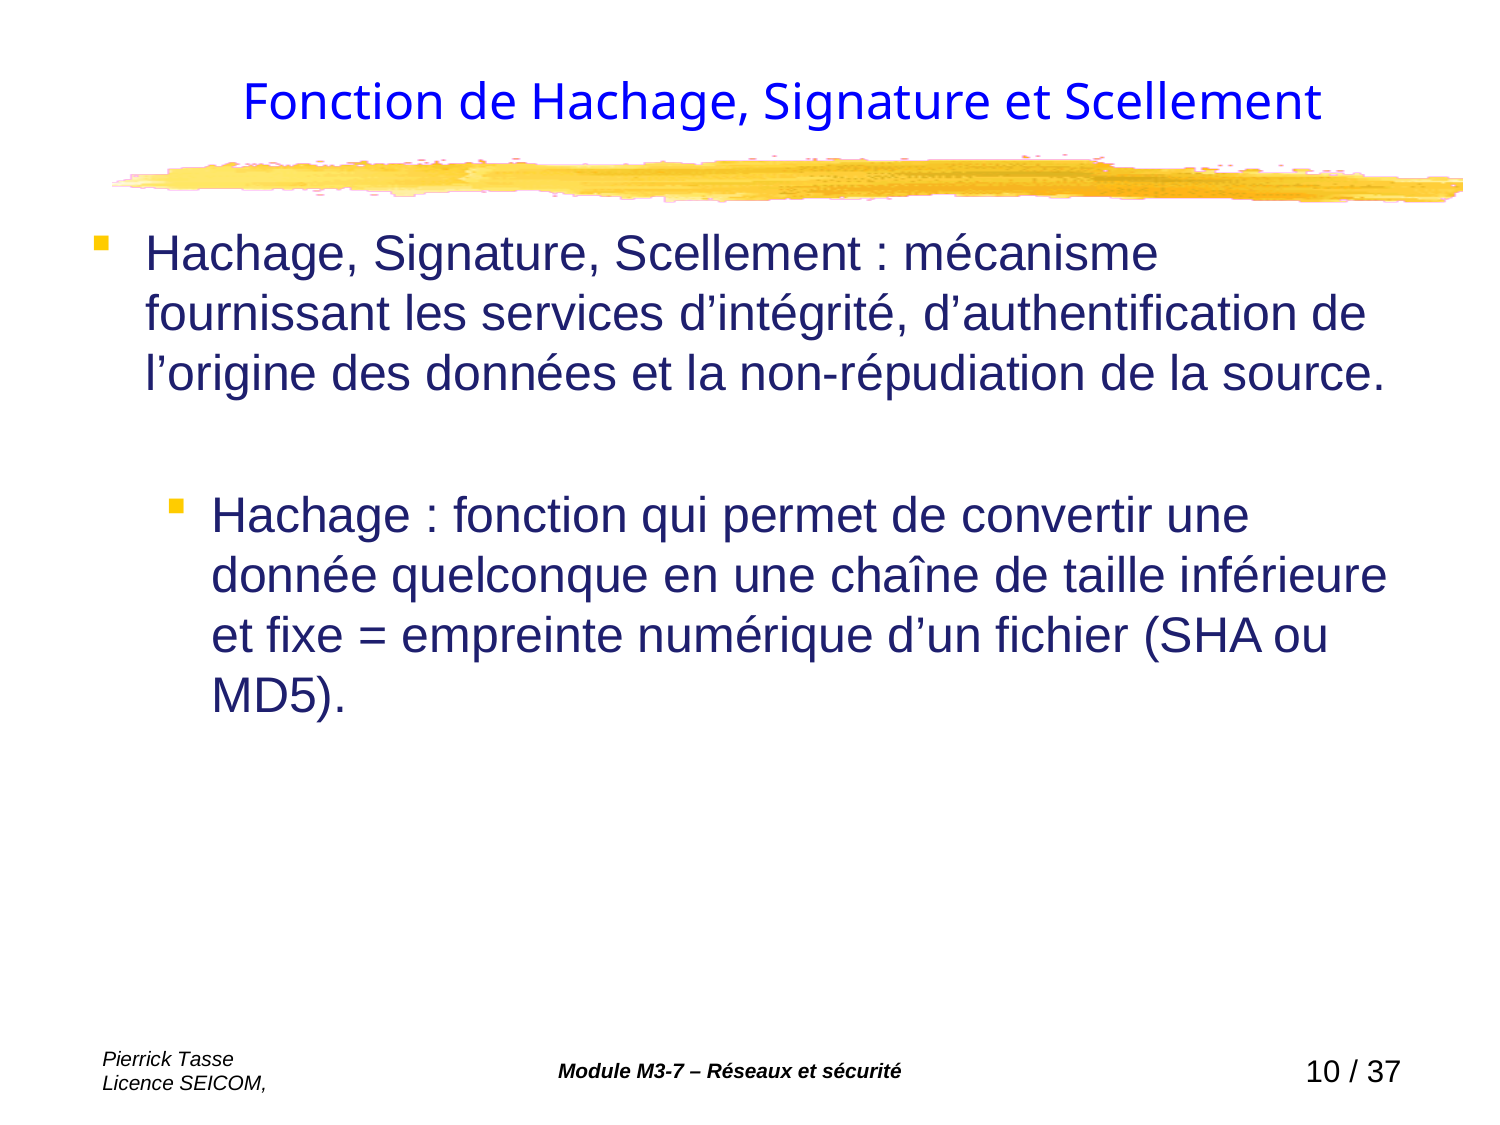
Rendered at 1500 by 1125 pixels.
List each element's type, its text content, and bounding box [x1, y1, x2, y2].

picture [112, 149, 1463, 213]
list Hachage, Signature, Scellement : mécanisme fournissant les services d’intégrité, d’authentification de l’origine des données et la non-répudiation de la source. Hachage : fonction qui permet de convertir une donnée quelconque en une chaîne de taille inférieure et fixe = empreinte numérique d’un fichier (SHA ou MD5). [74, 212, 1417, 1028]
title Fonction de Hachage, Signature et Scellement [62, 37, 1338, 138]
